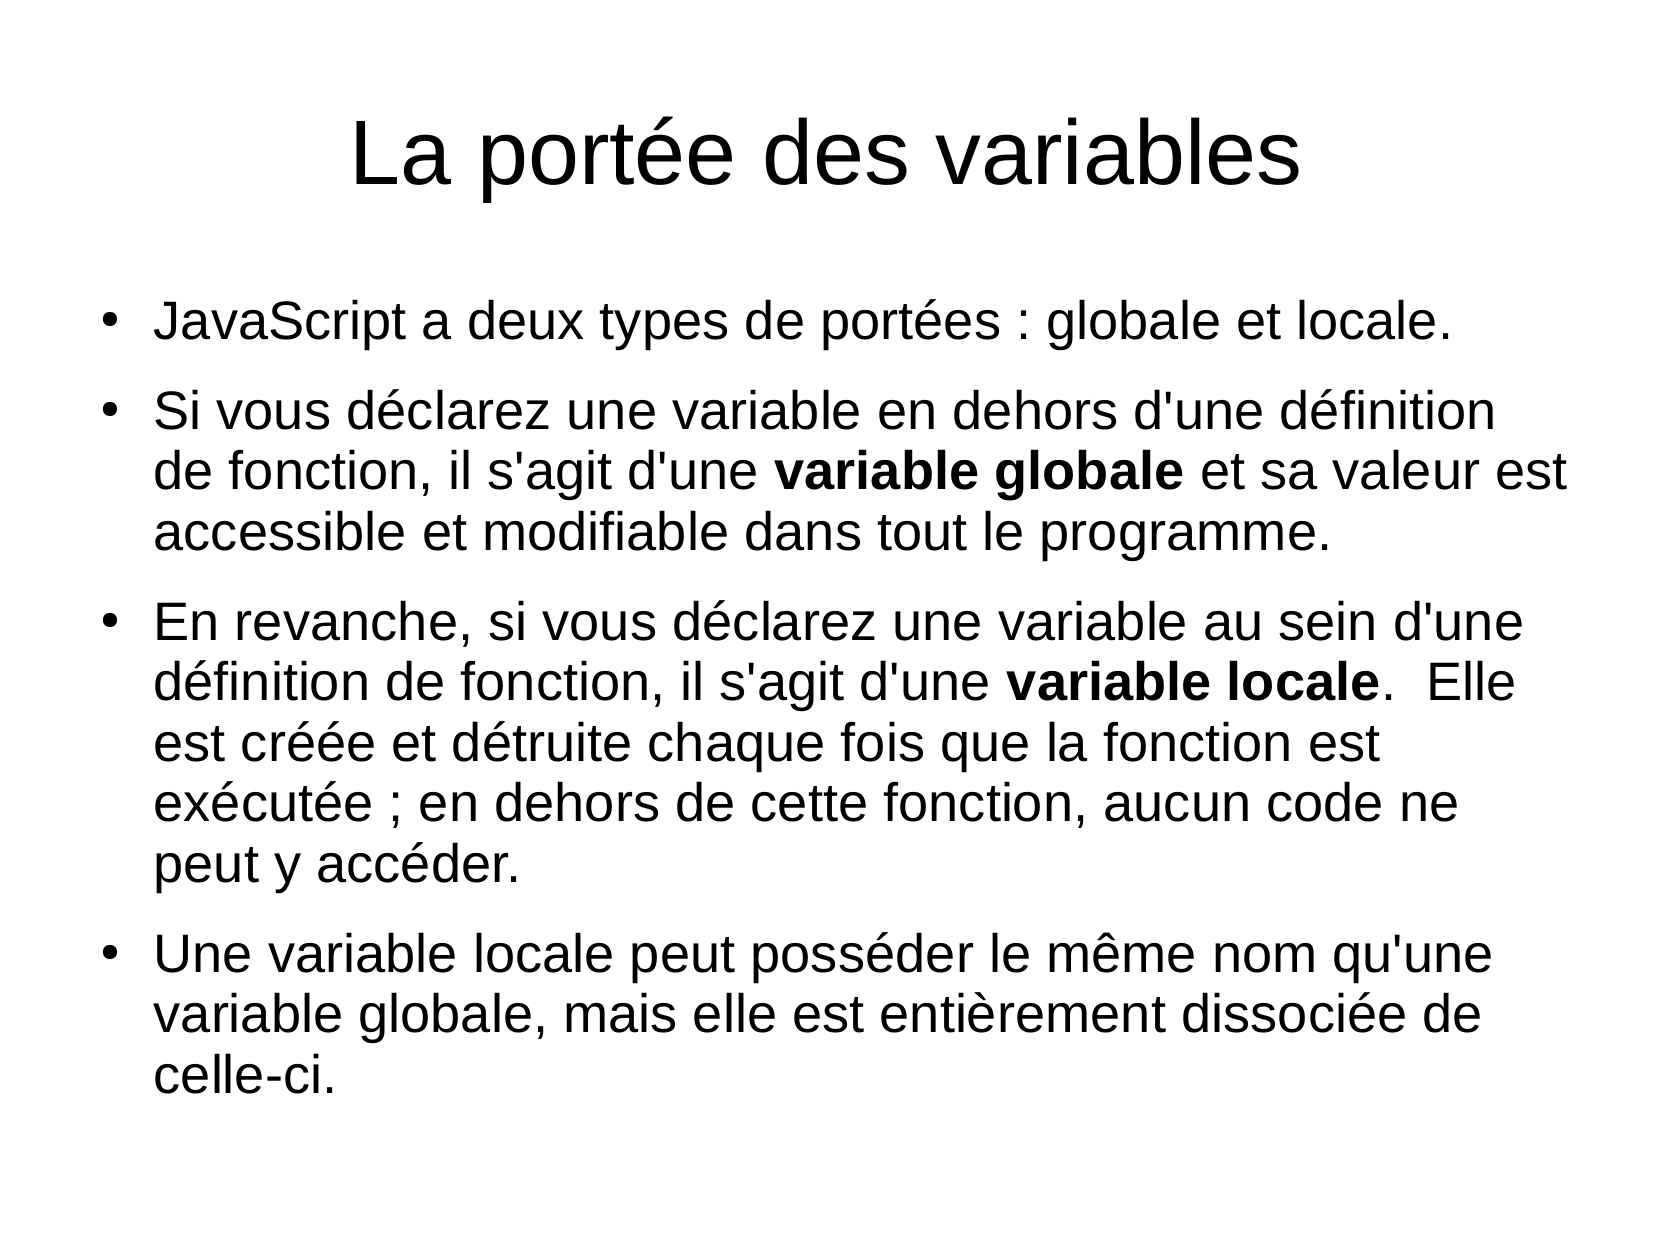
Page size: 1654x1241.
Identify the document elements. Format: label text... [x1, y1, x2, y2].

list JavaScript a deux types de portées : globale et locale. Si vous déclarez une variable en dehors d'une définition de fonction, il s'agit d'une variable globale et sa valeur est accessible et modifiable dans tout le programme. En revanche, si vous déclarez une variable au sein d'une définition de fonction, il s'agit d'une variable locale. Elle est créée et détruite chaque fois que la fonction est exécutée ; en dehors de cette fonction, aucun code ne peut y accéder. Une variable locale peut posséder le même nom qu'une variable globale, mais elle est entièrement dissociée de celle-ci. [82, 290, 1571, 1109]
title La portée des variables [82, 49, 1571, 257]
